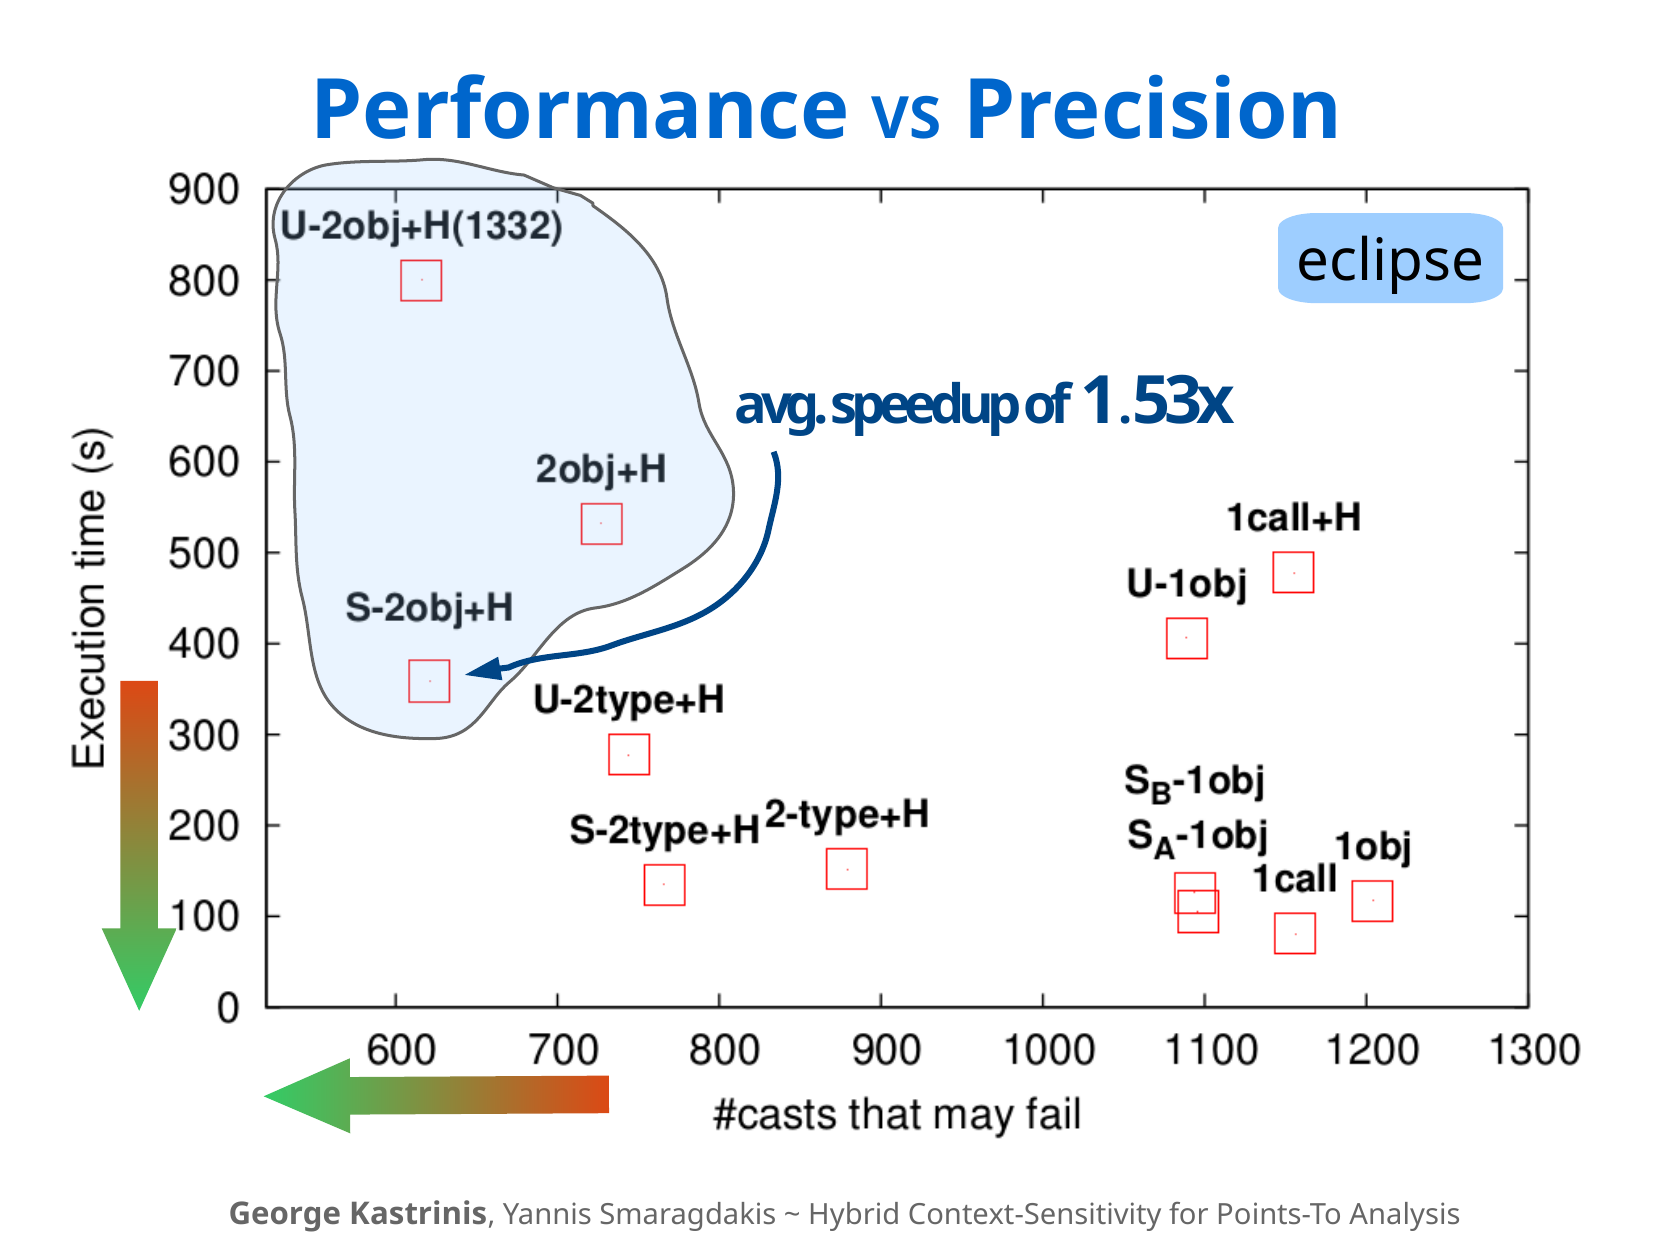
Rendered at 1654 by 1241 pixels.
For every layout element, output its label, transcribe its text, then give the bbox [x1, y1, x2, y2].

text_box [101, 680, 177, 1011]
picture [535, 470, 775, 656]
text_box Performance VS Precision [141, 41, 1512, 150]
text_box avg. speedup of 1.53x [719, 344, 1392, 470]
text_box [263, 1058, 610, 1134]
text_box eclipse [1278, 213, 1504, 304]
text_box [273, 159, 734, 739]
picture [62, 160, 1592, 1140]
